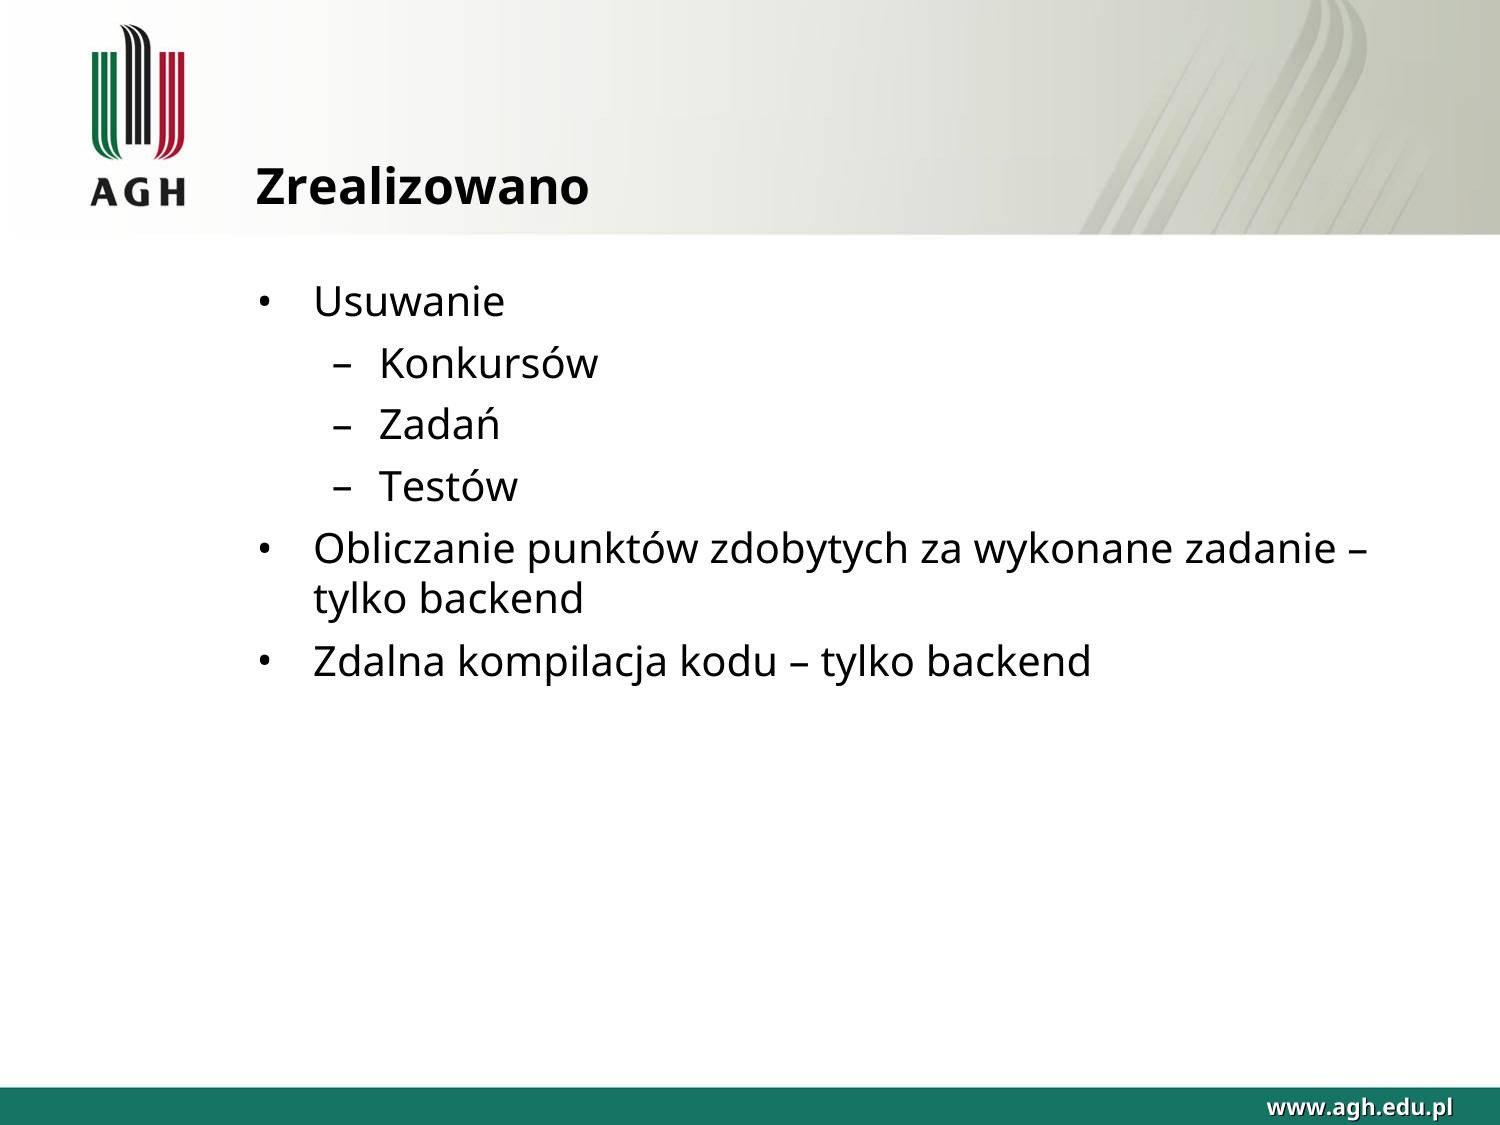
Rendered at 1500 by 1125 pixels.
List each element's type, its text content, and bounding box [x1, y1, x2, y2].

list Usuwanie Konkursów Zadań Testów Obliczanie punktów zdobytych za wykonane zadanie – tylko backend Zdalna kompilacja kodu – tylko backend [242, 267, 1425, 1005]
title Zrealizowano [242, 137, 1436, 233]
picture [0, 0, 1500, 1125]
text_box www.agh.edu.pl [1251, 1084, 1500, 1125]
